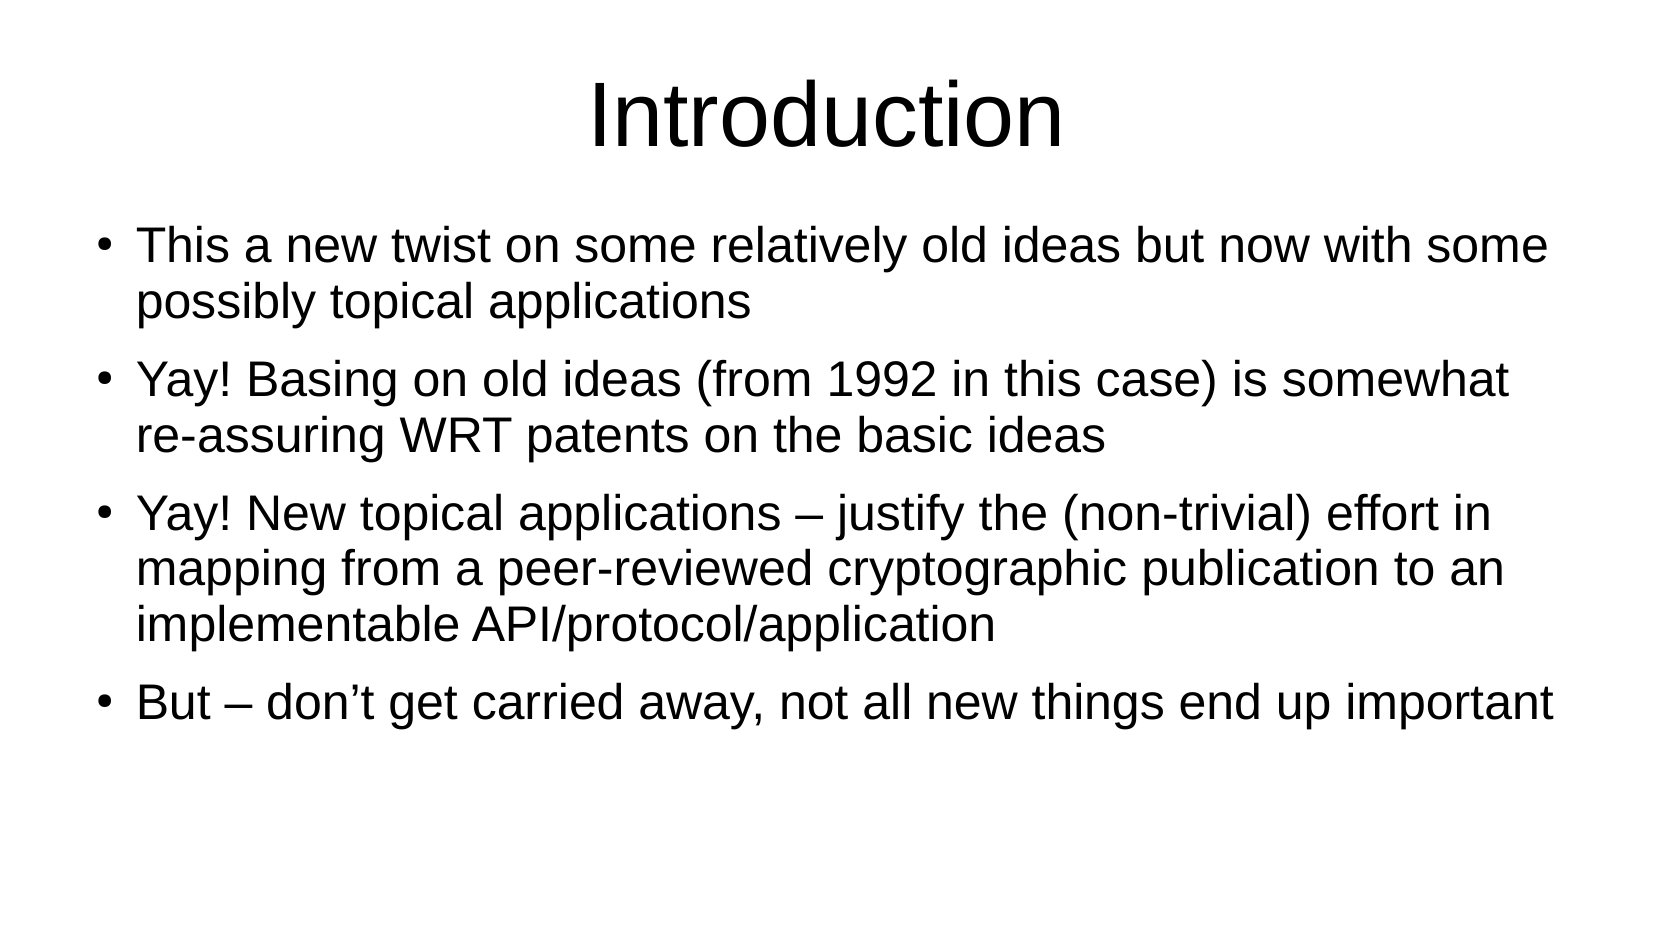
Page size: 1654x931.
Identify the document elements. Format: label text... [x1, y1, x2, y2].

title Introduction [82, 37, 1571, 193]
list This a new twist on some relatively old ideas but now with some possibly topical applications Yay! Basing on old ideas (from 1992 in this case) is somewhat re-assuring WRT patents on the basic ideas Yay! New topical applications – justify the (non-trivial) effort in mapping from a peer-reviewed cryptographic publication to an implementable API/protocol/application But – don’t get carried away, not all new things end up important [82, 217, 1571, 758]
